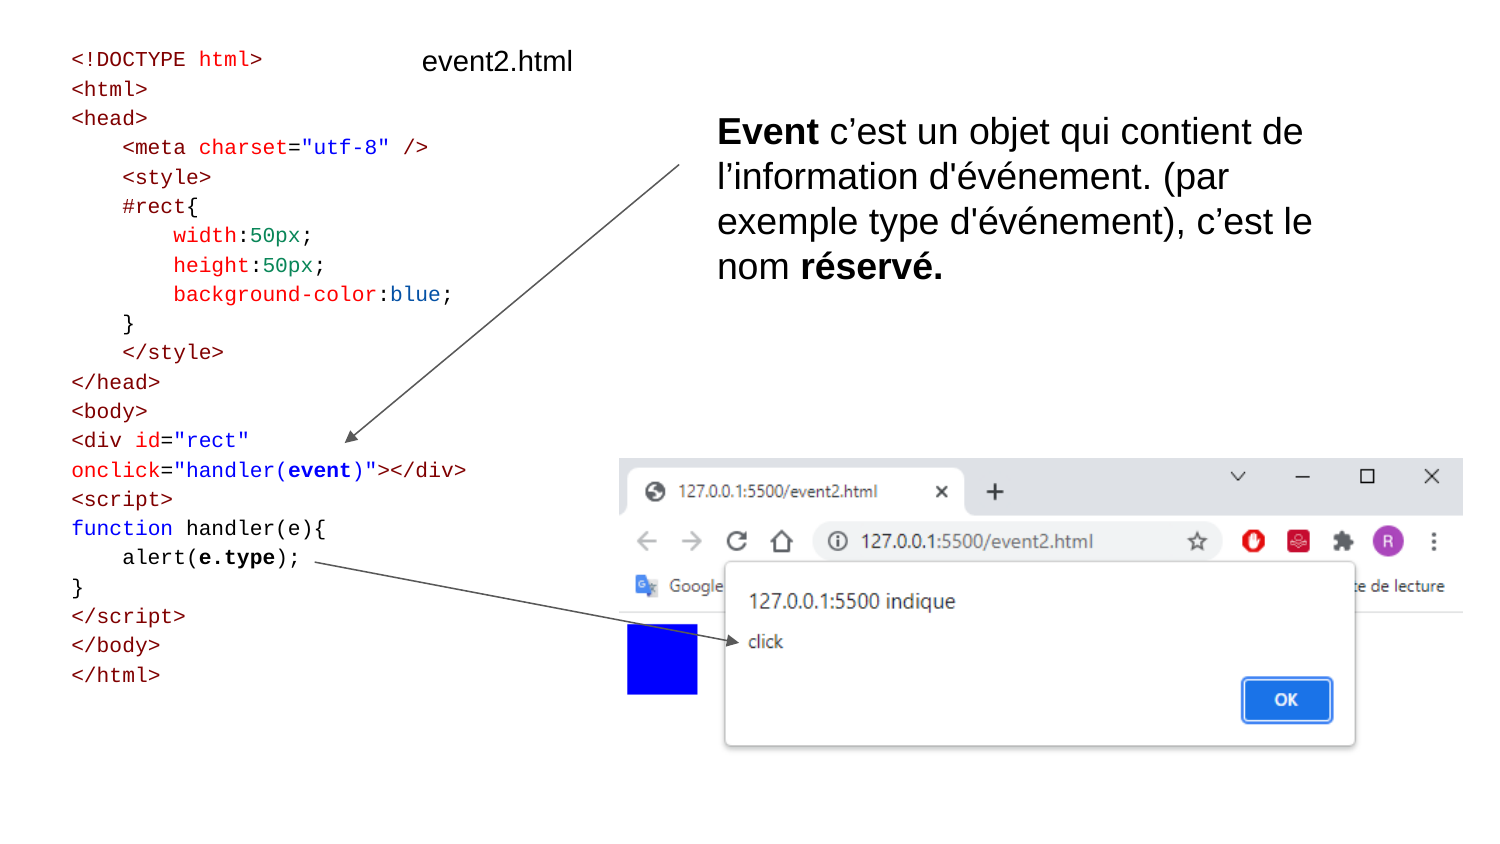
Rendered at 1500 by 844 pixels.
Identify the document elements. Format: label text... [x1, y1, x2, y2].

list <!DOCTYPE html> <html> <head> <meta charset="utf-8" /> <style> #rect{ width:50px; height:50px; background-color:blue; } </style> </head> <body> <div id="rect" onclick="handler(event)"></div> <script> function handler(e){ alert(e.type); } </script> </body> </html> [56, 26, 607, 726]
picture [619, 458, 1463, 809]
title Event c’est un objet qui contient de l’information d'événement. (par exemple type d'événement), c’est le nom réservé. [702, 92, 1380, 387]
text_box event2.html [406, 26, 607, 92]
